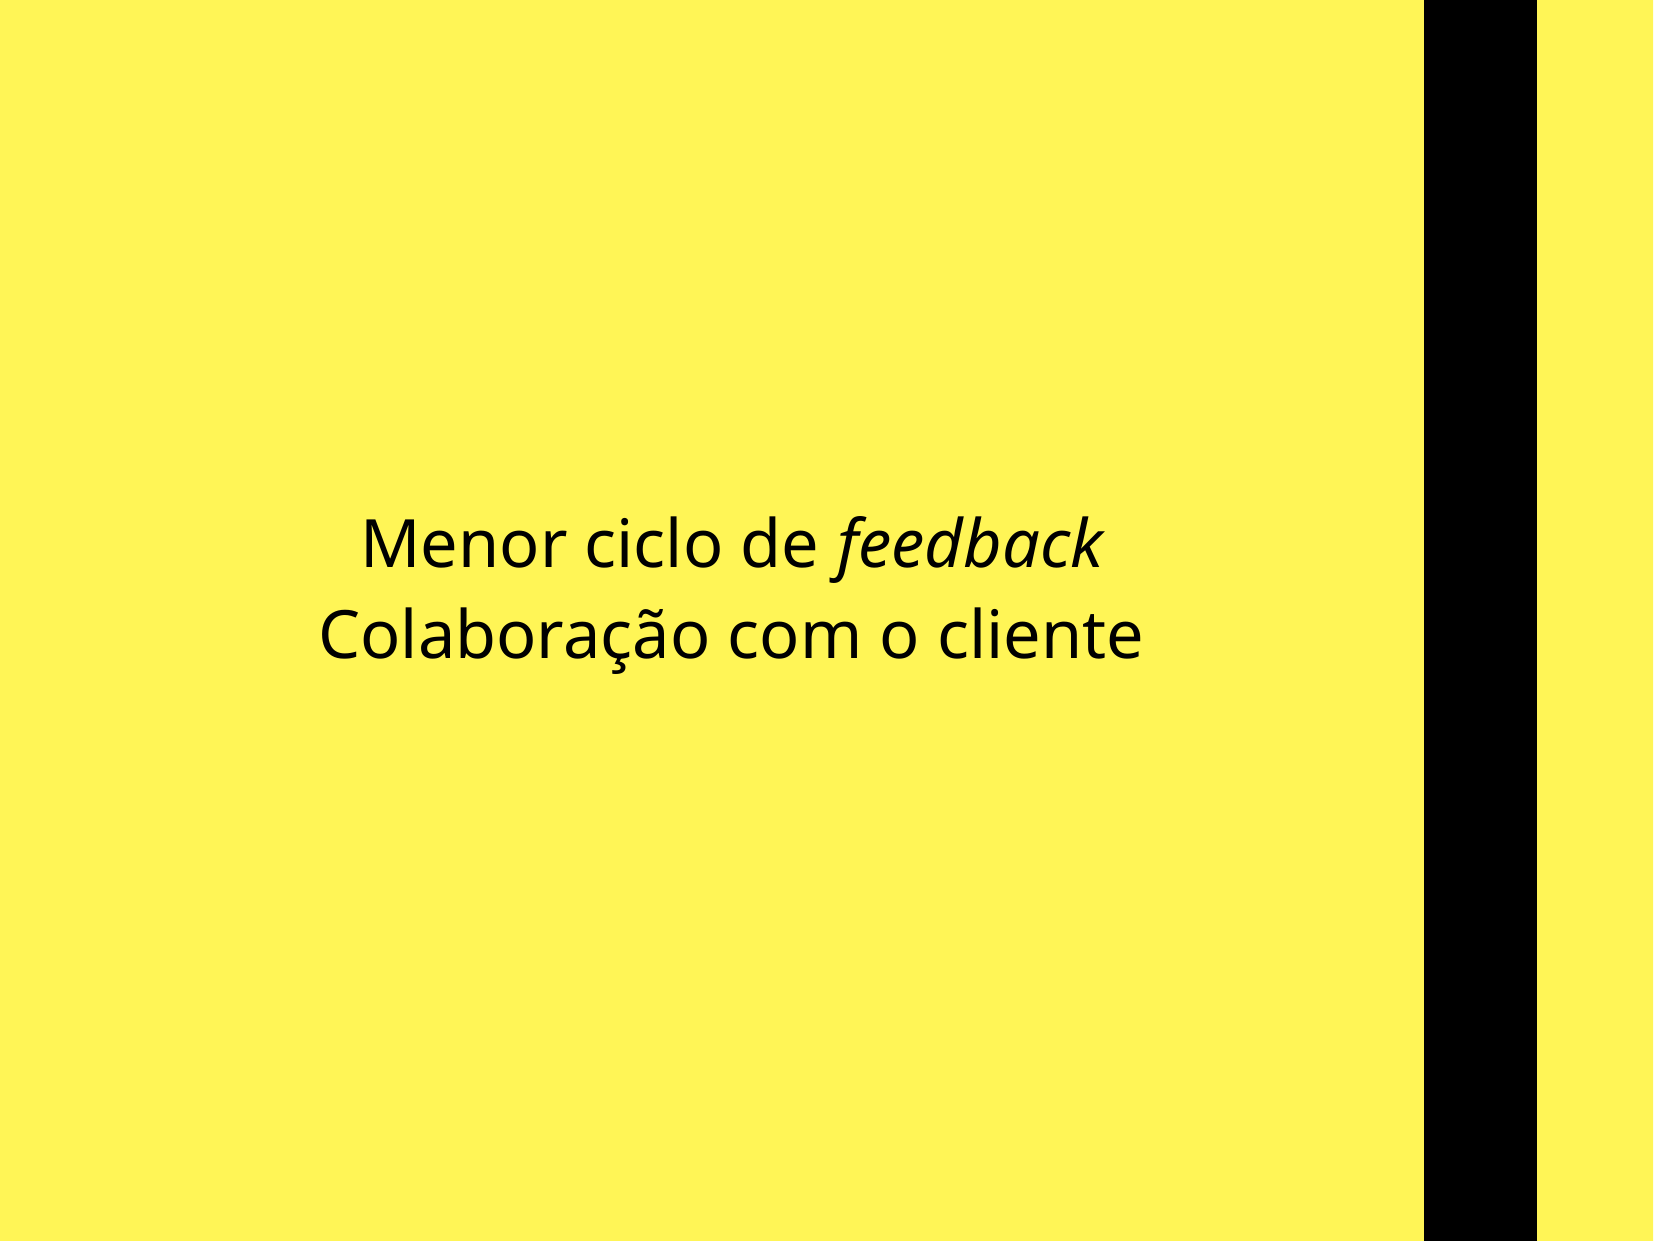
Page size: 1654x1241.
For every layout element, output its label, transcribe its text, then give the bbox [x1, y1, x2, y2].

picture [1537, 0, 1654, 1241]
picture [0, 0, 1424, 1241]
subtitle Menor ciclo de feedback Colaboração com o cliente [76, 178, 1388, 997]
